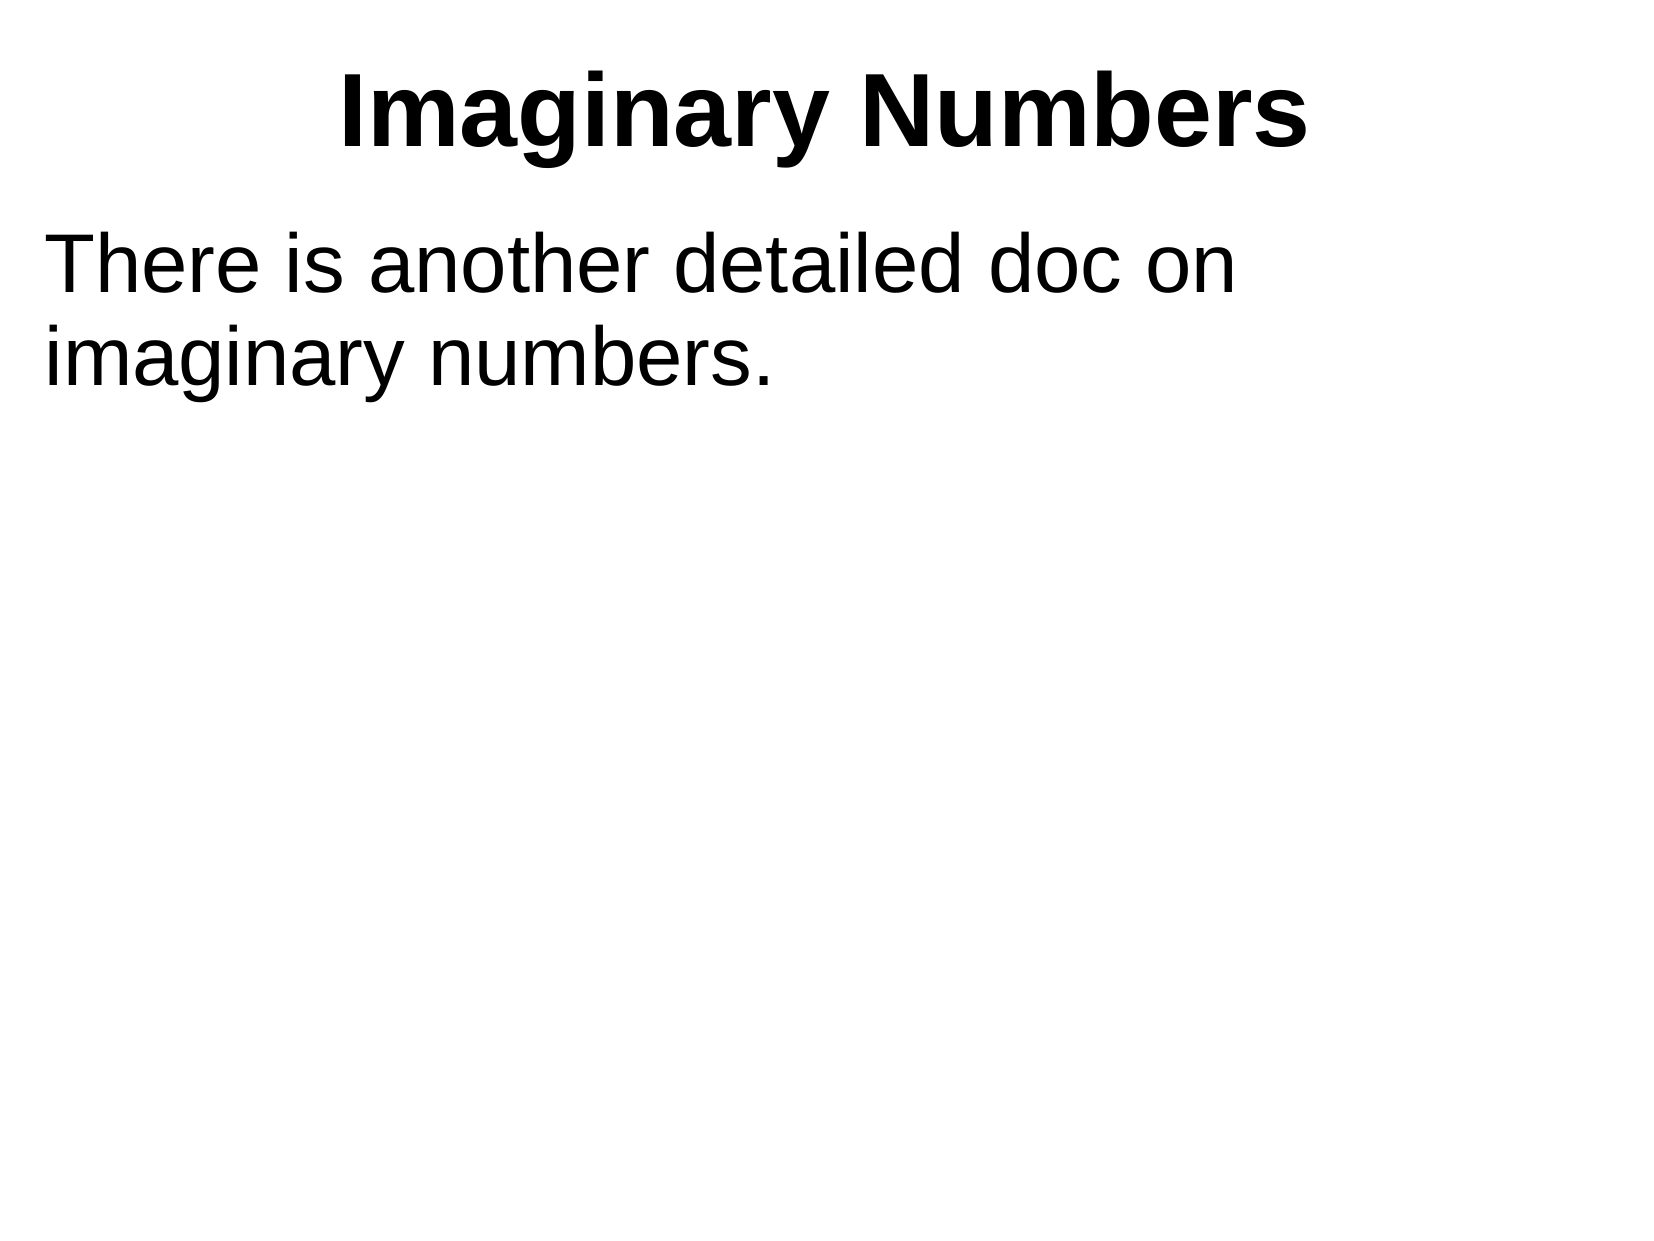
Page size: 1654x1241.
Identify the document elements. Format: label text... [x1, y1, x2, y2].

text_box Imaginary Numbers [45, 45, 1606, 177]
text_box There is another detailed doc on imaginary numbers. [30, 210, 1606, 412]
